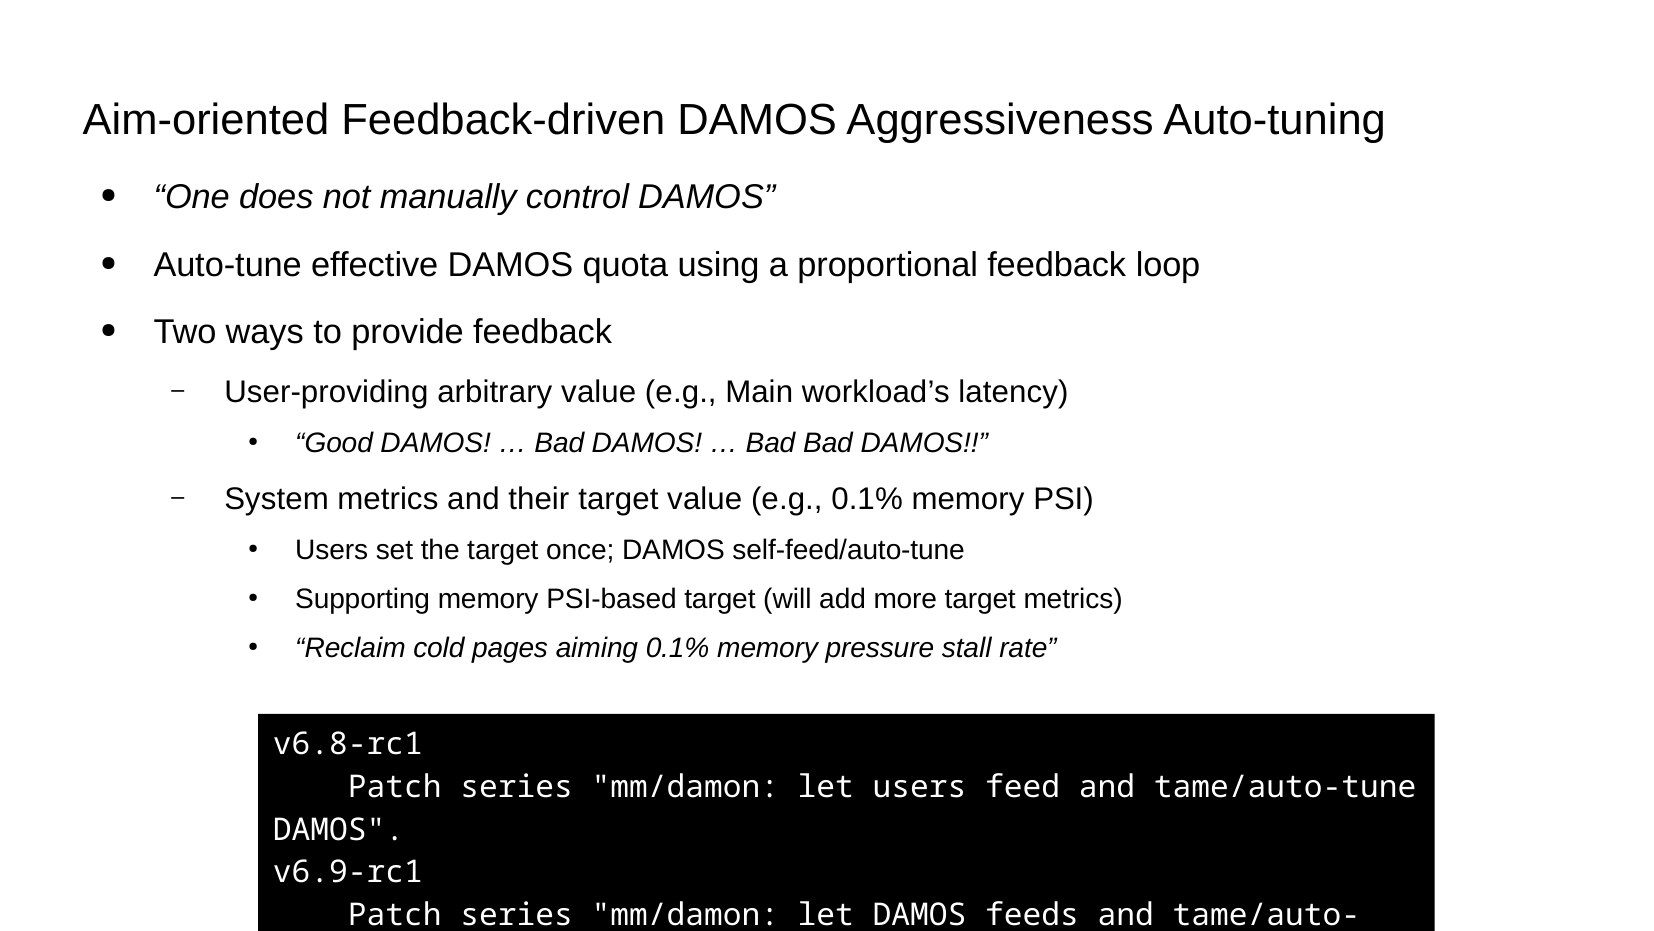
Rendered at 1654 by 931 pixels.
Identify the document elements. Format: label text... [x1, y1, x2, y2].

text_box v6.8-rc1 Patch series "mm/damon: let users feed and tame/auto-tune DAMOS". v6.9-rc1 Patch series "mm/damon: let DAMOS feeds and tame/auto-tune itself". [258, 713, 1435, 856]
list “One does not manually control DAMOS” Auto-tune effective DAMOS quota using a proportional feedback loop Two ways to provide feedback User-providing arbitrary value (e.g., Main workload’s latency) “Good DAMOS! … Bad DAMOS! … Bad Bad DAMOS!!” System metrics and their target value (e.g., 0.1% memory PSI) Users set the target once; DAMOS self-feed/auto-tune Supporting memory PSI-based target (will add more target metrics) “Reclaim cold pages aiming 0.1% memory pressure stall rate” [82, 177, 1571, 833]
title Aim-oriented Feedback-driven DAMOS Aggressiveness Auto-tuning [82, 81, 1571, 157]
